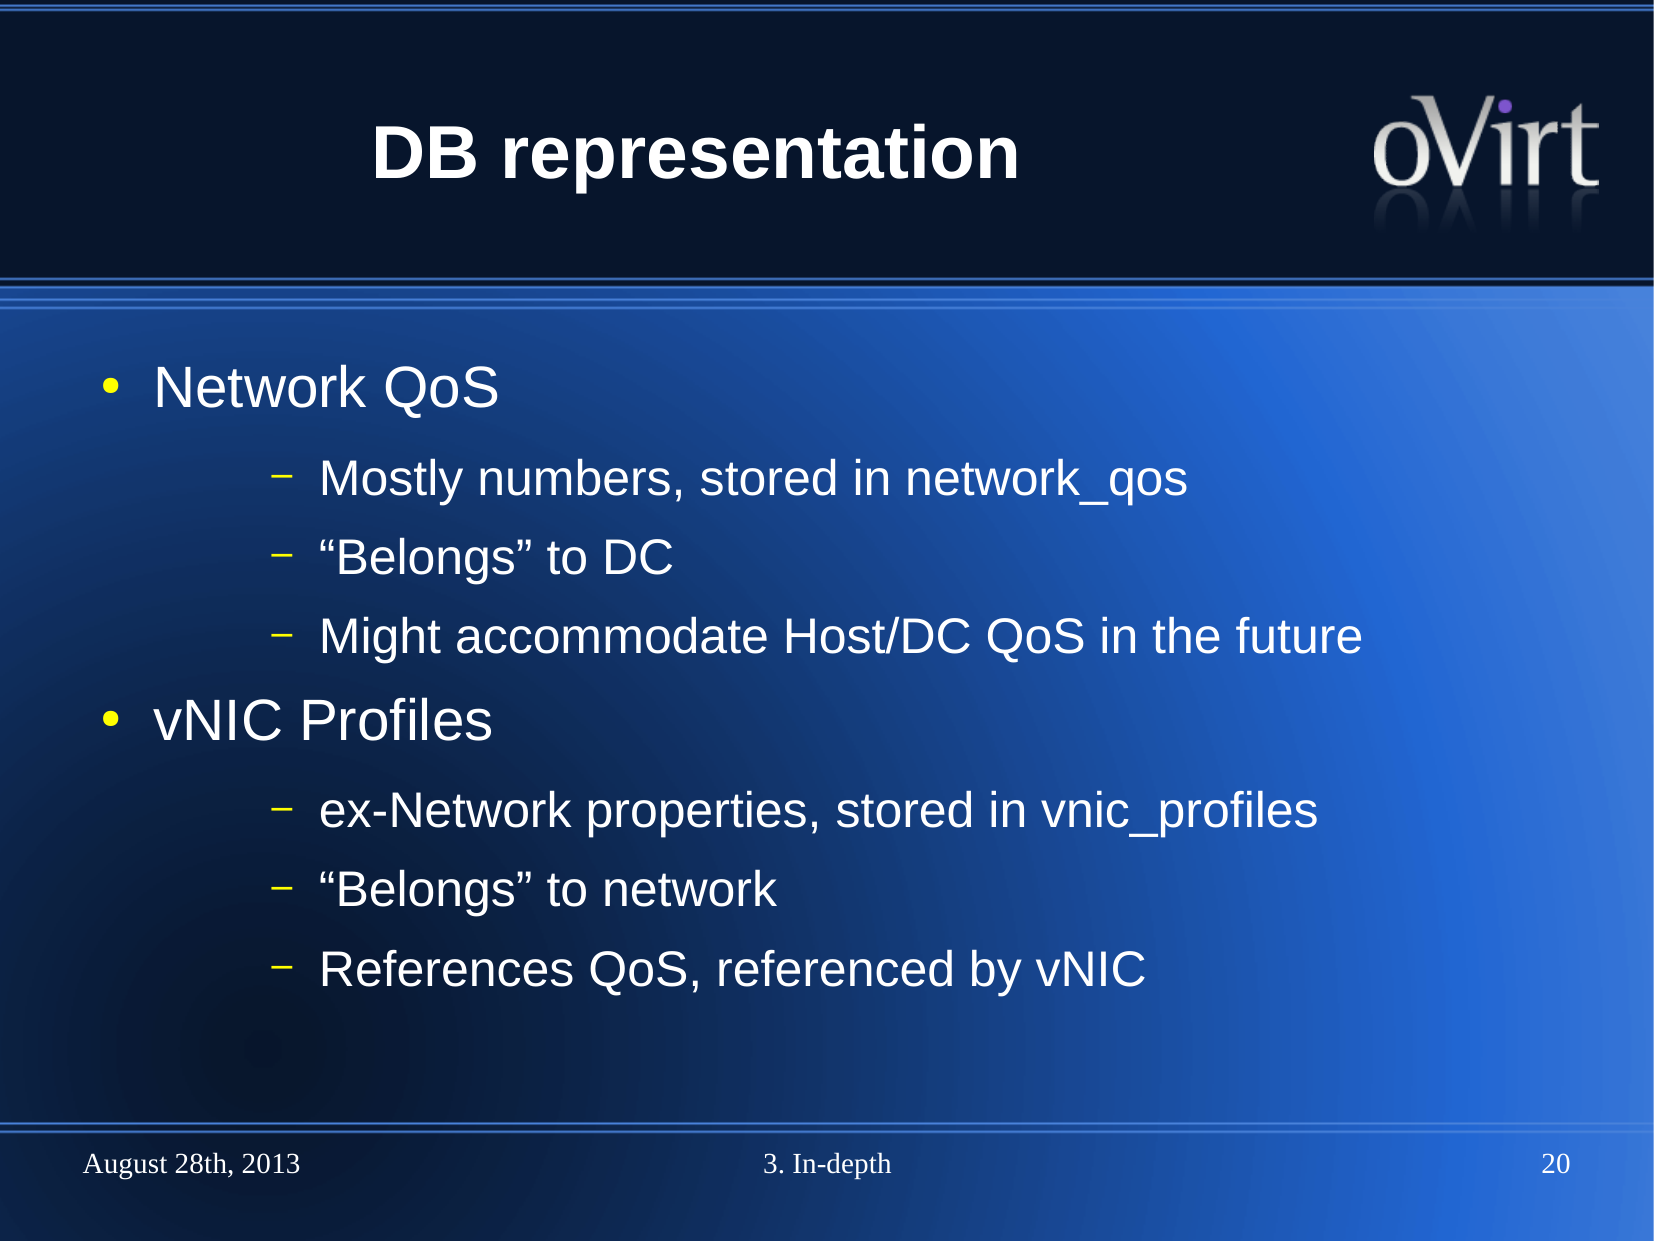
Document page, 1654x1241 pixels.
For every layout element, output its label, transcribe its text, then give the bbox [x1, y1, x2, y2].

picture [0, 0, 1654, 1241]
title DB representation [82, 49, 1312, 257]
list Network QoS Mostly numbers, stored in network_qos “Belongs” to DC Might accommodate Host/DC QoS in the future vNIC Profiles ex-Network properties, stored in vnic_profiles “Belongs” to network References QoS, referenced by vNIC [82, 355, 1571, 1060]
